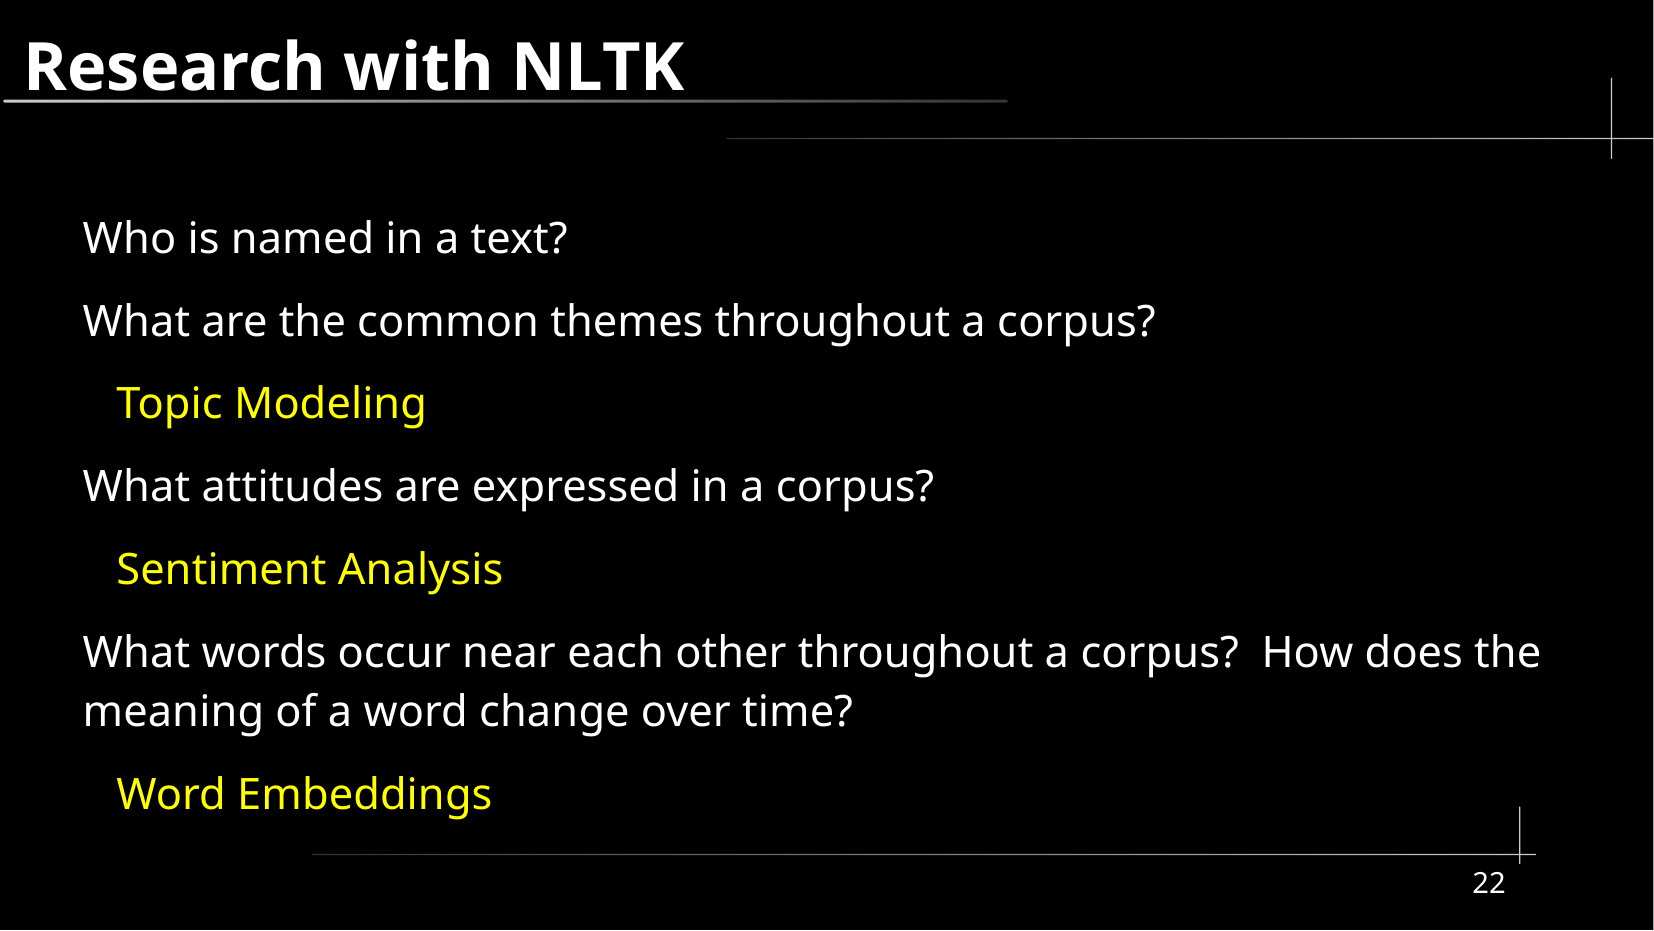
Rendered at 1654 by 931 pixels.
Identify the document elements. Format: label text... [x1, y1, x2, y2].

list Who is named in a text? What are the common themes throughout a corpus? Topic Modeling What attitudes are expressed in a corpus? Sentiment Analysis What words occur near each other throughout a corpus? How does the meaning of a word change over time? Word Embeddings [82, 206, 1571, 827]
title Research with NLTK [23, 11, 1589, 119]
